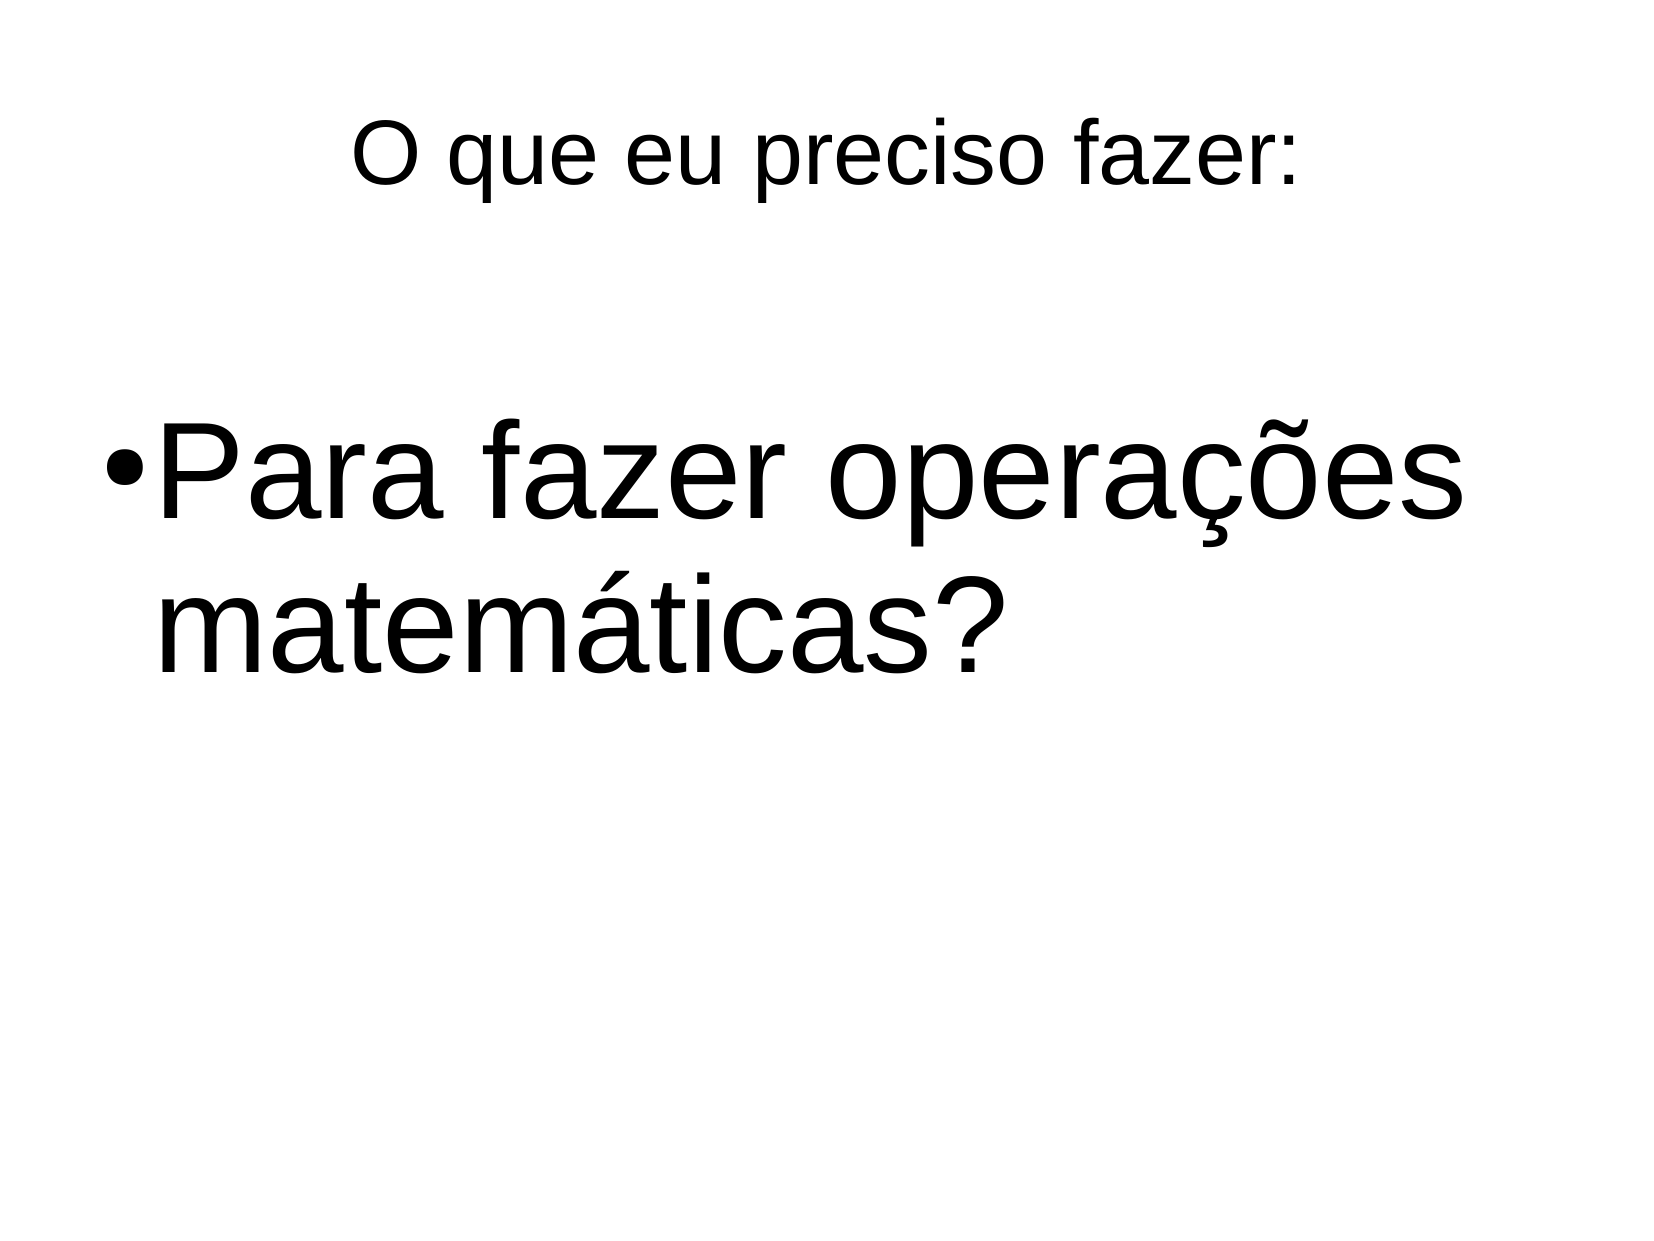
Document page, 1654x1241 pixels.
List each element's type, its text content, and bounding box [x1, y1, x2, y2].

list Para fazer operações matemáticas? [82, 290, 1571, 1109]
title O que eu preciso fazer: [82, 49, 1571, 257]
